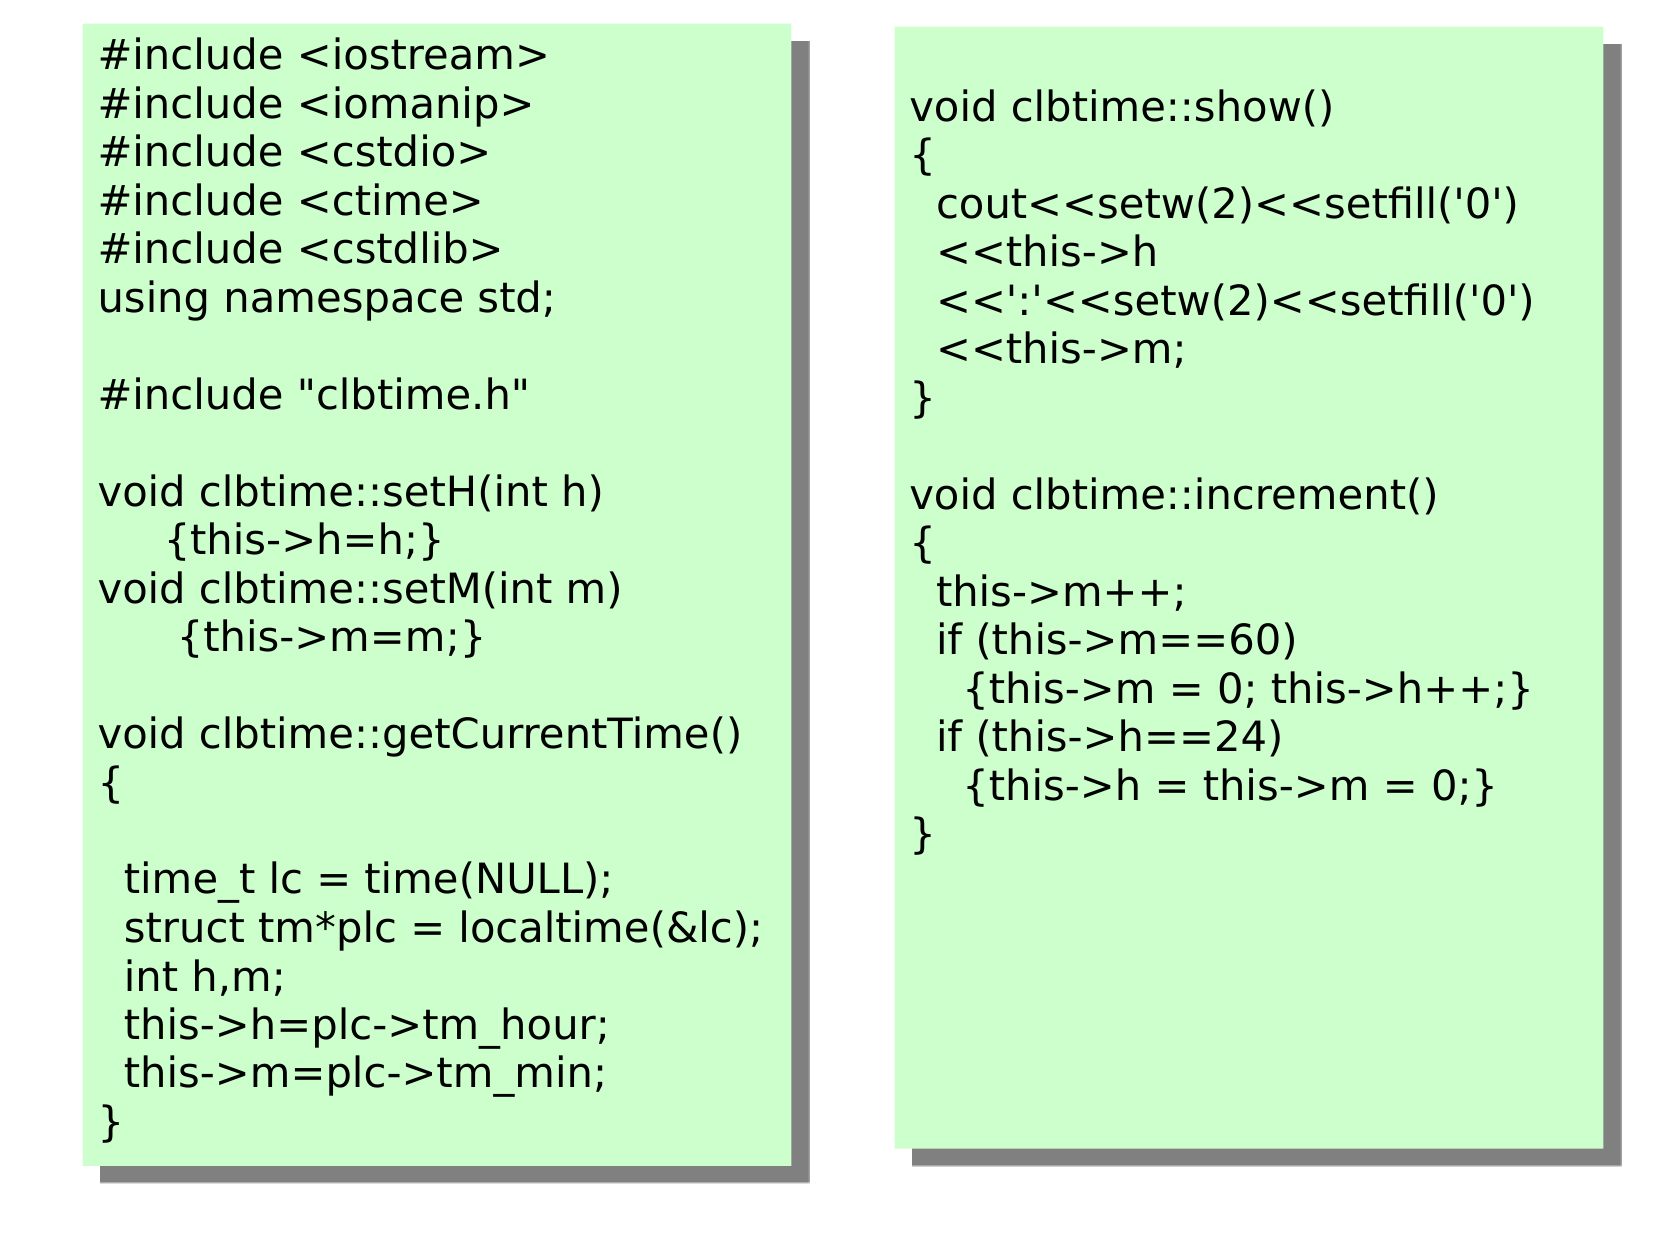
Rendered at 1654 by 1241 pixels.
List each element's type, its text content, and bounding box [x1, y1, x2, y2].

text_box #include <iostream> #include <iomanip> #include <cstdio> #include <ctime> #include <cstdlib> using namespace std; #include "clbtime.h" void clbtime::setH(int h) {this->h=h;} void clbtime::setM(int m) {this->m=m;} void clbtime::getCurrentTime() { time_t lc = time(NULL); struct tm*plc = localtime(&lc); int h,m; this->h=plc->tm_hour; this->m=plc->tm_min; } [82, 23, 792, 1166]
text_box void clbtime::show() { cout<<setw(2)<<setfill('0') <<this->h <<':'<<setw(2)<<setfill('0') <<this->m; } void clbtime::increment() { this->m++; if (this->m==60) {this->m = 0; this->h++;} if (this->h==24) {this->h = this->m = 0;} } [894, 26, 1604, 1149]
